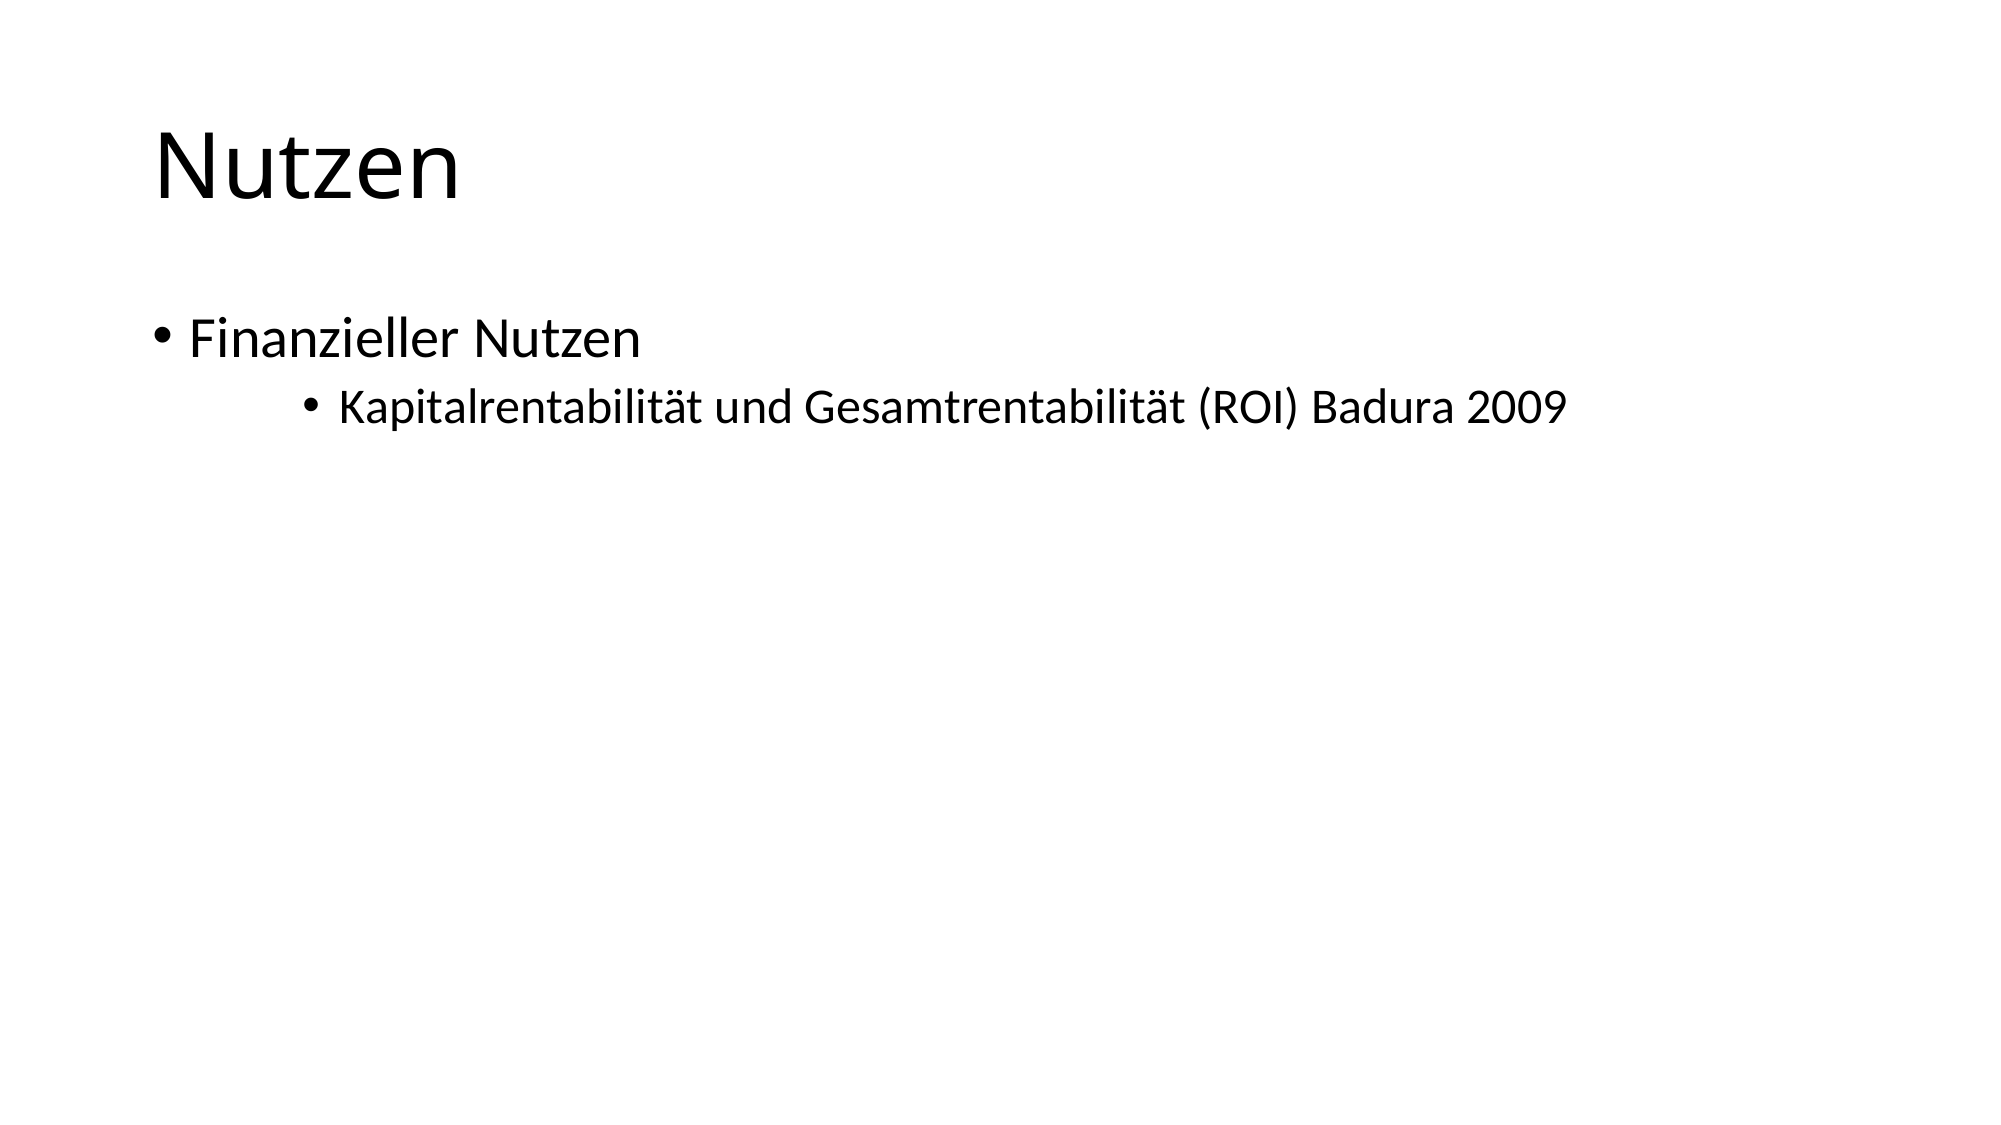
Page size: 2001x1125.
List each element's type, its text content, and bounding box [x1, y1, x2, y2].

title Nutzen [137, 59, 1863, 278]
list Finanzieller Nutzen Kapitalrentabilität und Gesamtrentabilität (ROI) Badura 2009 [137, 299, 1863, 1014]
